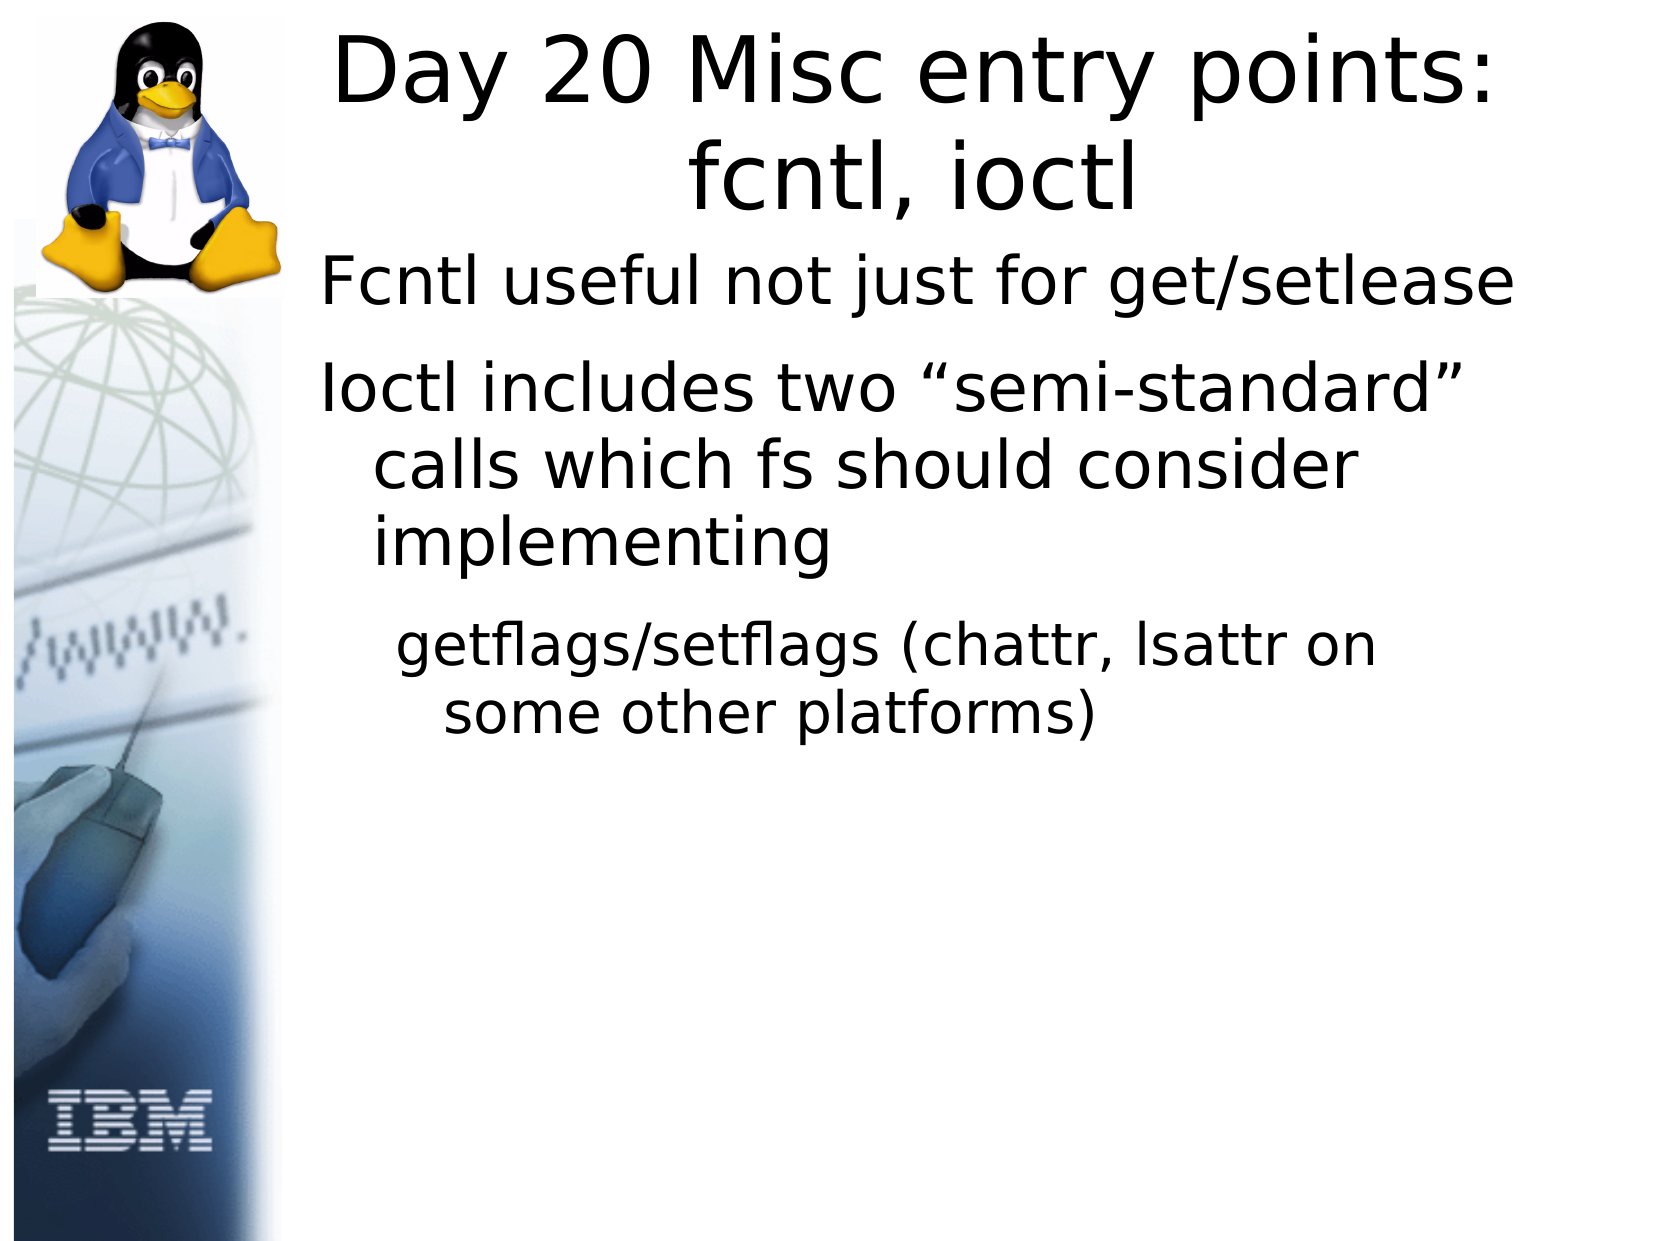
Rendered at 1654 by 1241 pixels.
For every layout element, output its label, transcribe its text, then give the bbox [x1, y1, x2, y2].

list Fcntl useful not just for get/setlease Ioctl includes two “semi-standard” calls which fs should consider implementing getflags/setflags (chattr, lsattr on some other platforms) [301, 243, 1520, 1182]
title Day 20 Misc entry points: fcntl, ioctl [301, 17, 1528, 231]
